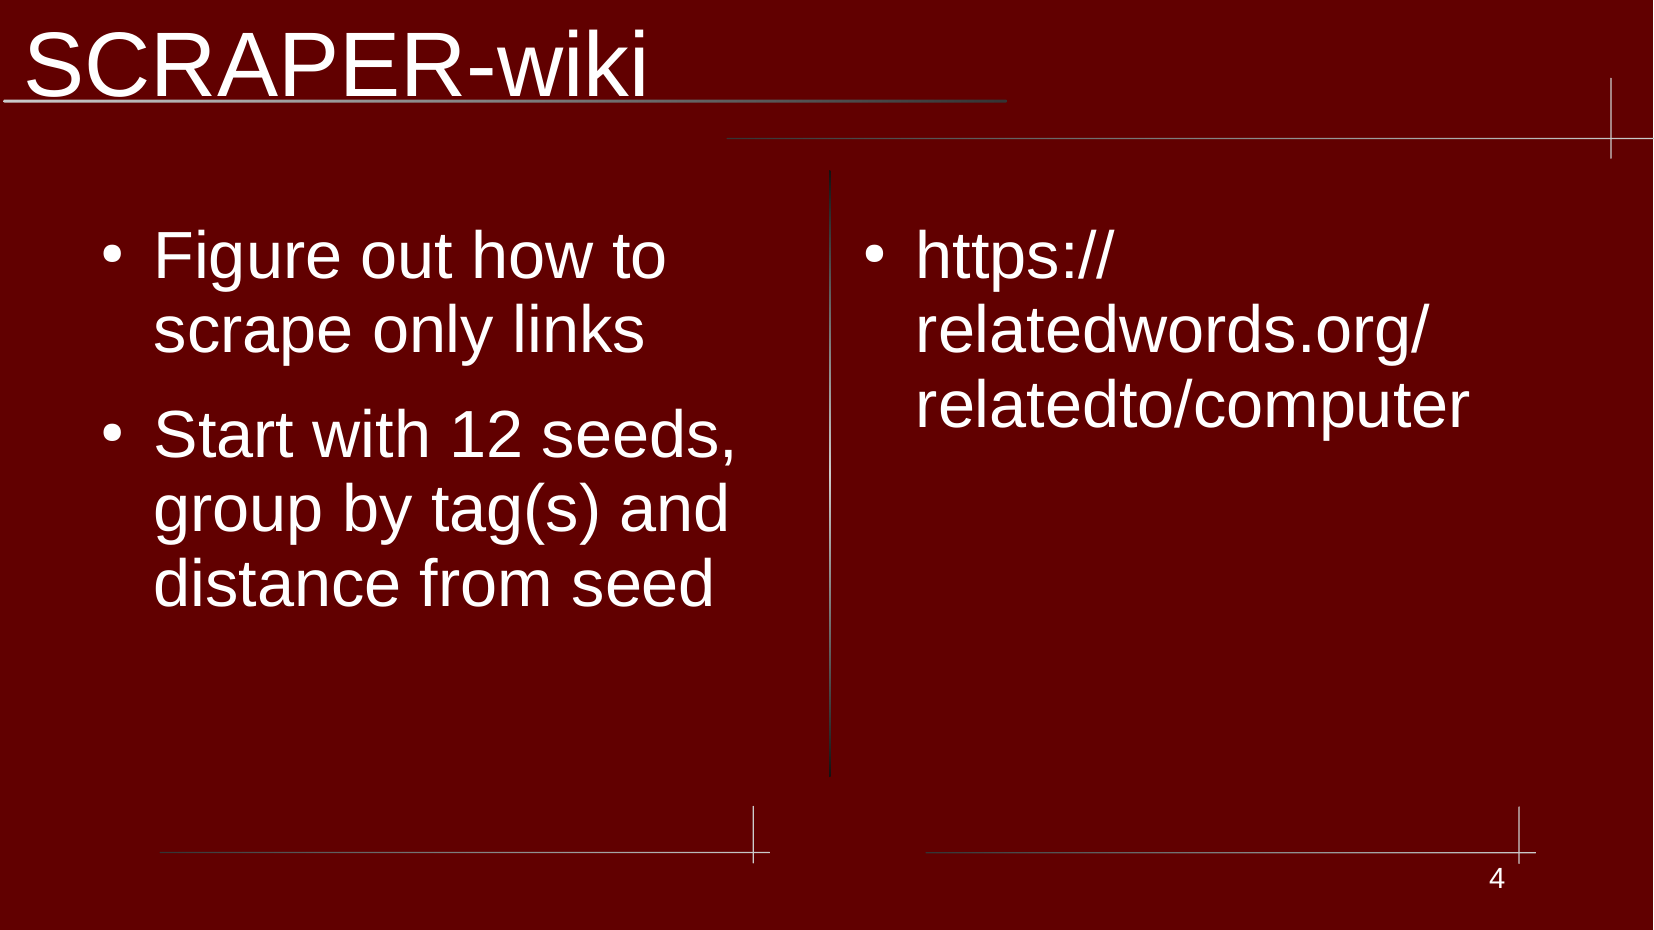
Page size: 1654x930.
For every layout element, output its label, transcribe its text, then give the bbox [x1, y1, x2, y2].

list https://relatedwords.org/relatedto/computer [844, 217, 1571, 757]
list Figure out how to scrape only links Start with 12 seeds, group by tag(s) and distance from seed [82, 217, 809, 757]
title SCRAPER-wiki [23, 11, 1588, 119]
